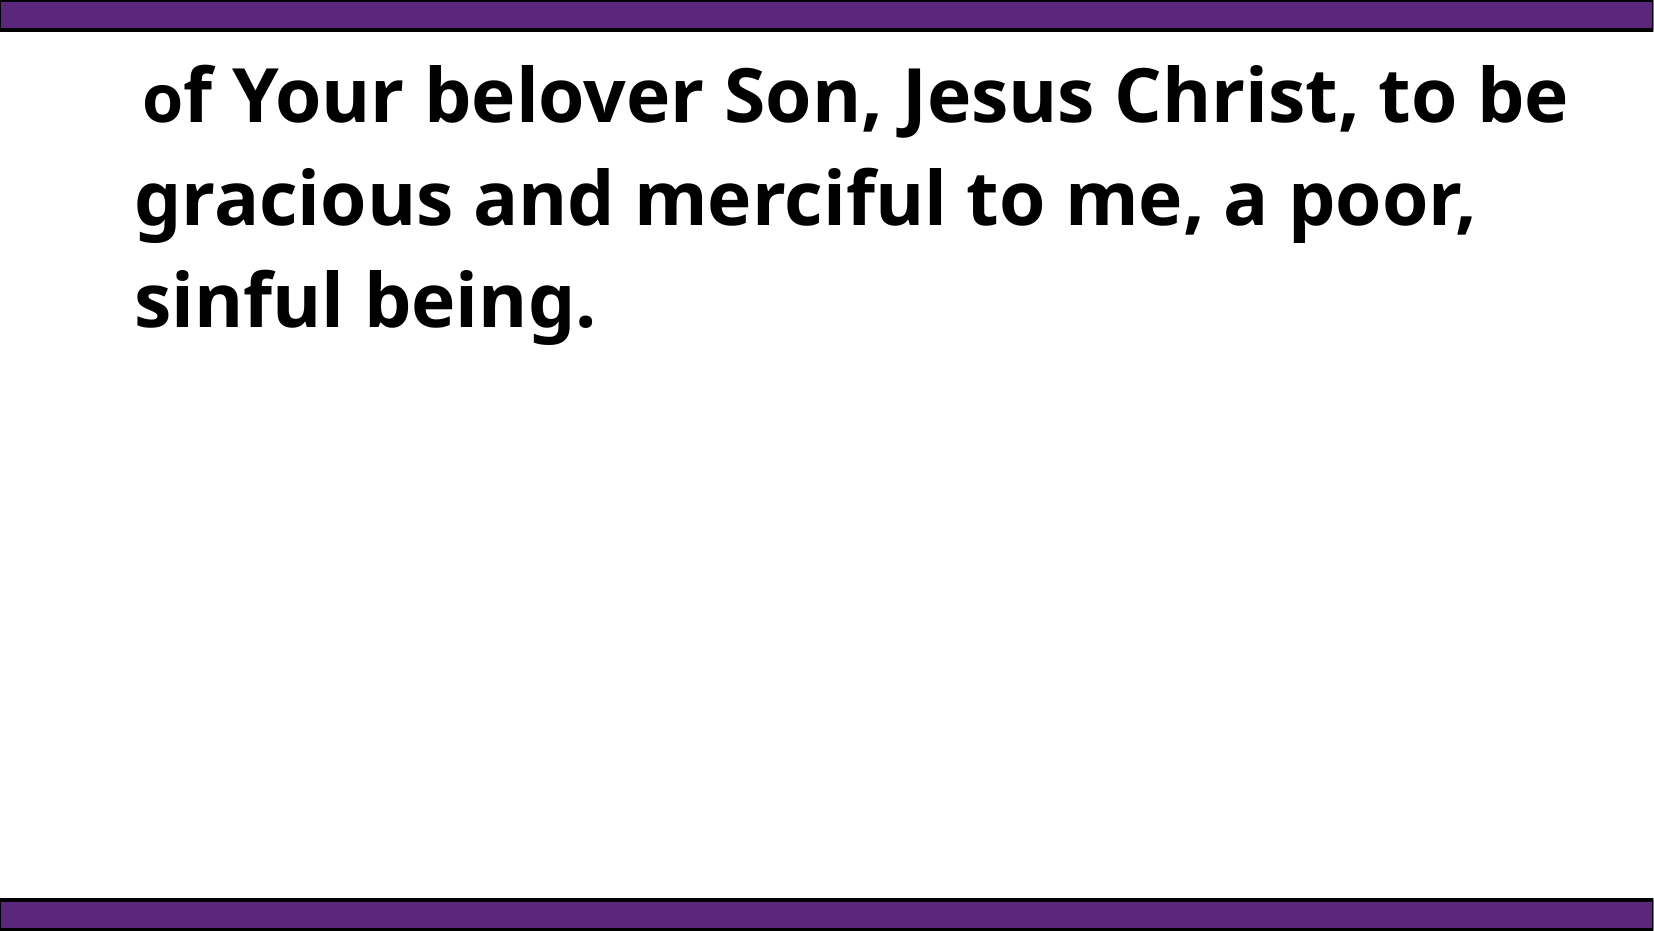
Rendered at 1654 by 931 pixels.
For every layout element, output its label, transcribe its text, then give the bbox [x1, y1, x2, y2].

text_box [0, 900, 1654, 931]
text_box of Your belover Son, Jesus Christ, to be gracious and merciful to me, a poor, sinful being. [41, 35, 1587, 350]
text_box [0, 0, 1654, 31]
